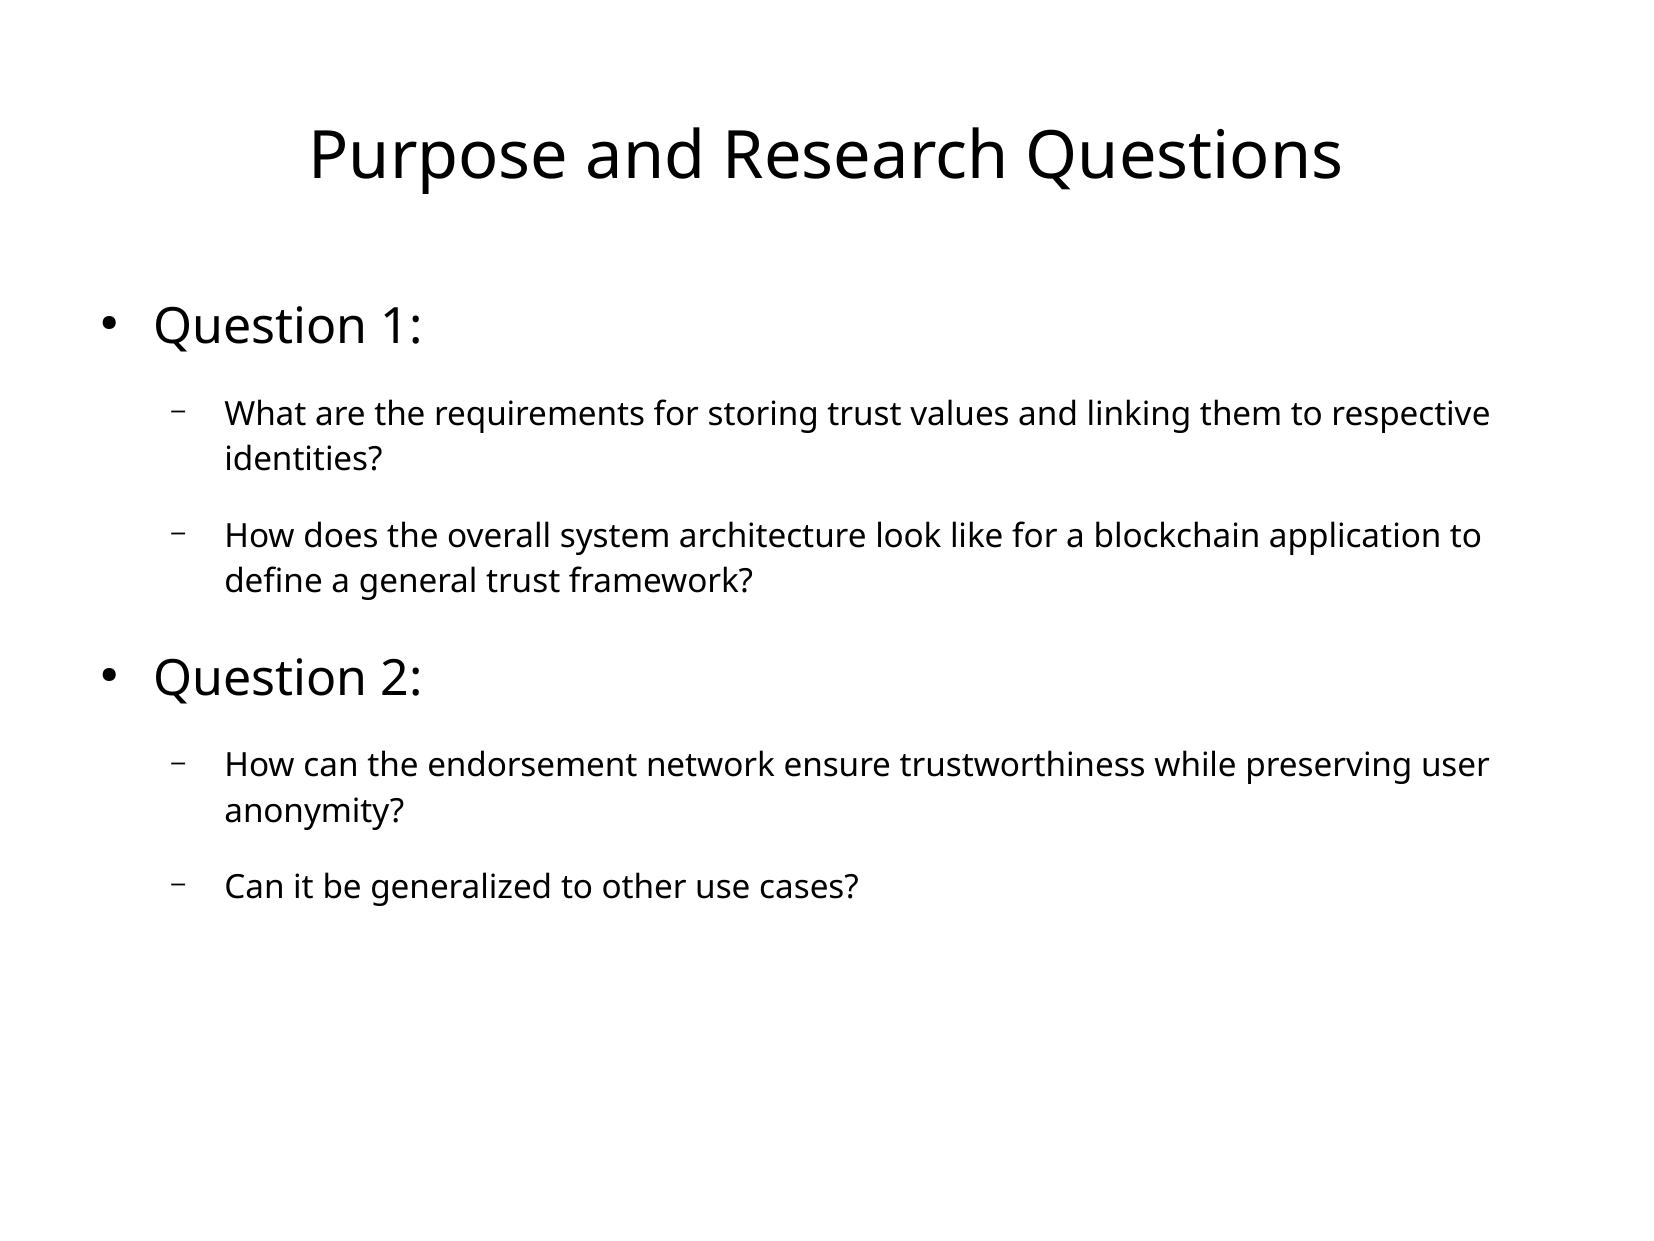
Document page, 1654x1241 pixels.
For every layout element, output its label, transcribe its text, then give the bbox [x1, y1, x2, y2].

list Question 1: What are the requirements for storing trust values and linking them to respective identities? How does the overall system architecture look like for a blockchain application to define a general trust framework? Question 2: How can the endorsement network ensure trustworthiness while preserving user anonymity? Can it be generalized to other use cases? [82, 290, 1571, 1010]
title Purpose and Research Questions [82, 49, 1571, 257]
